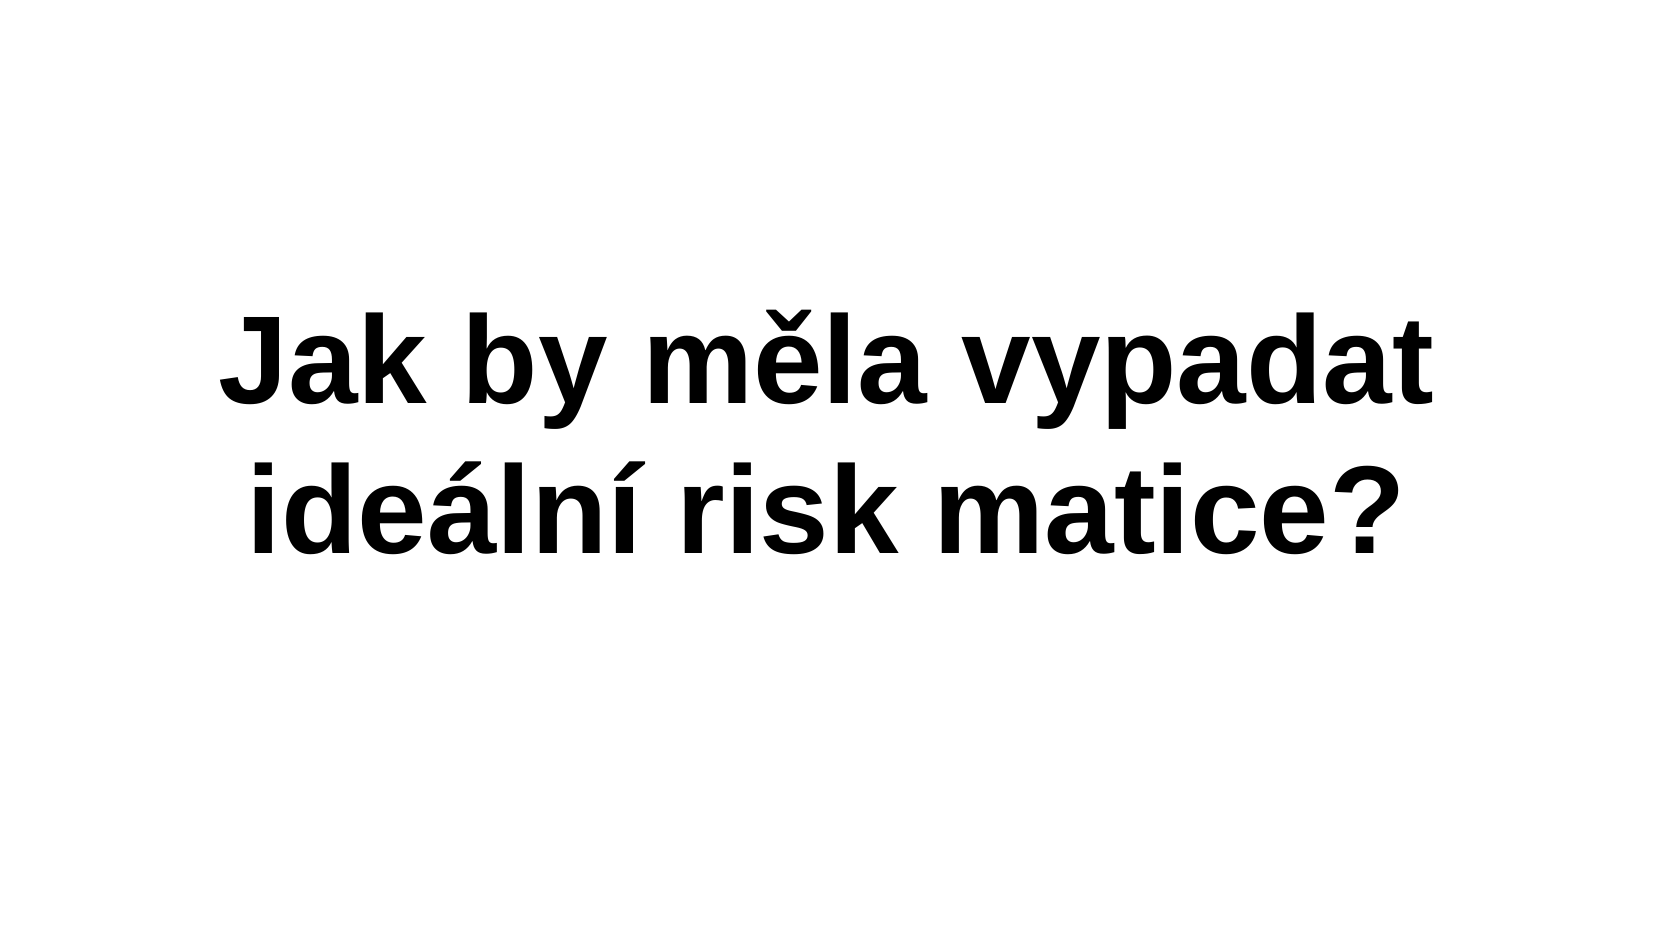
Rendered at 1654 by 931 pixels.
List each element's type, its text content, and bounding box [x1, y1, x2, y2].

text_box Jak by měla vypadat ideální risk matice? [59, 265, 1595, 591]
